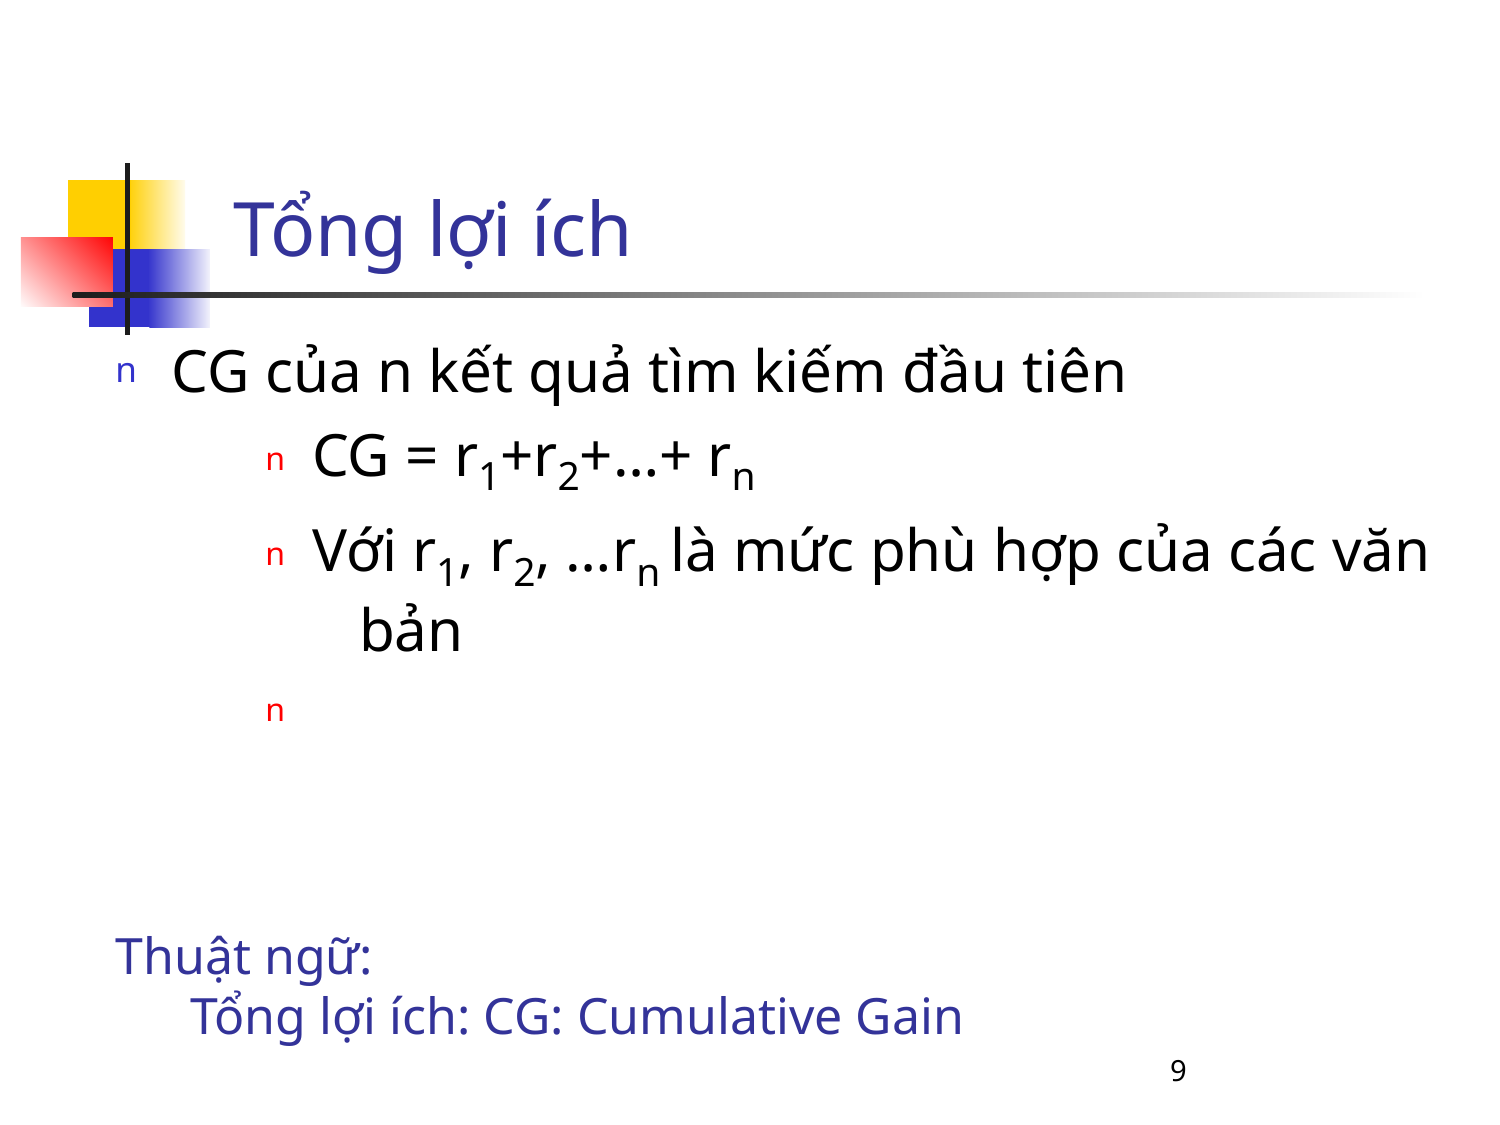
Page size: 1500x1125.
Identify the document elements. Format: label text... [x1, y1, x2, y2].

text_box Thuật ngữ: Tổng lợi ích: CG: Cumulative Gain [100, 916, 1447, 1054]
list CG của n kết quả tìm kiếm đầu tiên CG = r1+r2+…+ rn Với r1, r2, …rn là mức phù hợp của các văn bản [100, 326, 1463, 953]
title Tổng lợi ích [218, 103, 1414, 279]
text_box 9 [1155, 1024, 1468, 1100]
